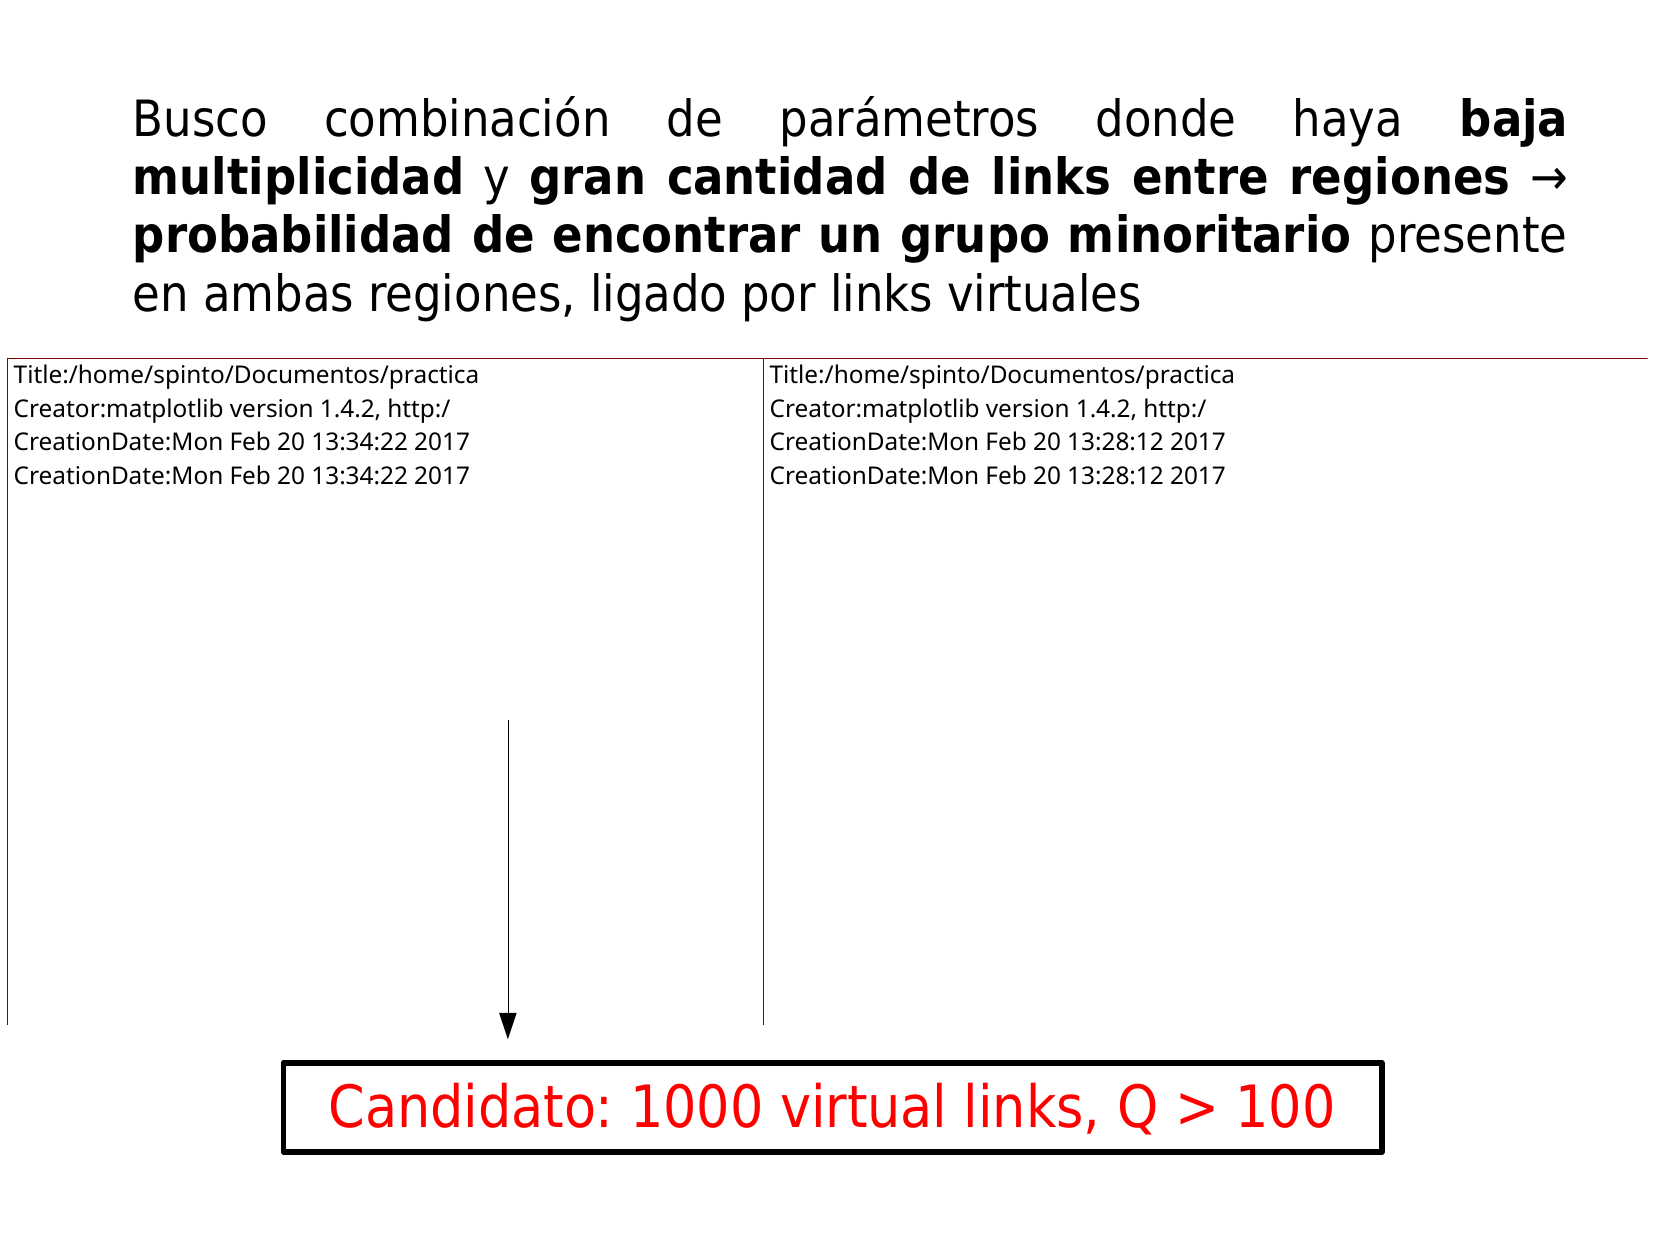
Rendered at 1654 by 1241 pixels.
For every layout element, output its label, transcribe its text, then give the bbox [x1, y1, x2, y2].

text_box Busco combinación de parámetros donde haya baja multiplicidad y gran cantidad de links entre regiones → probabilidad de encontrar un grupo minoritario presente en ambas regiones, ligado por links virtuales [118, 82, 1583, 332]
text_box Candidato: 1000 virtual links, Q > 100 [283, 1062, 1382, 1152]
picture [5, 356, 1648, 1025]
